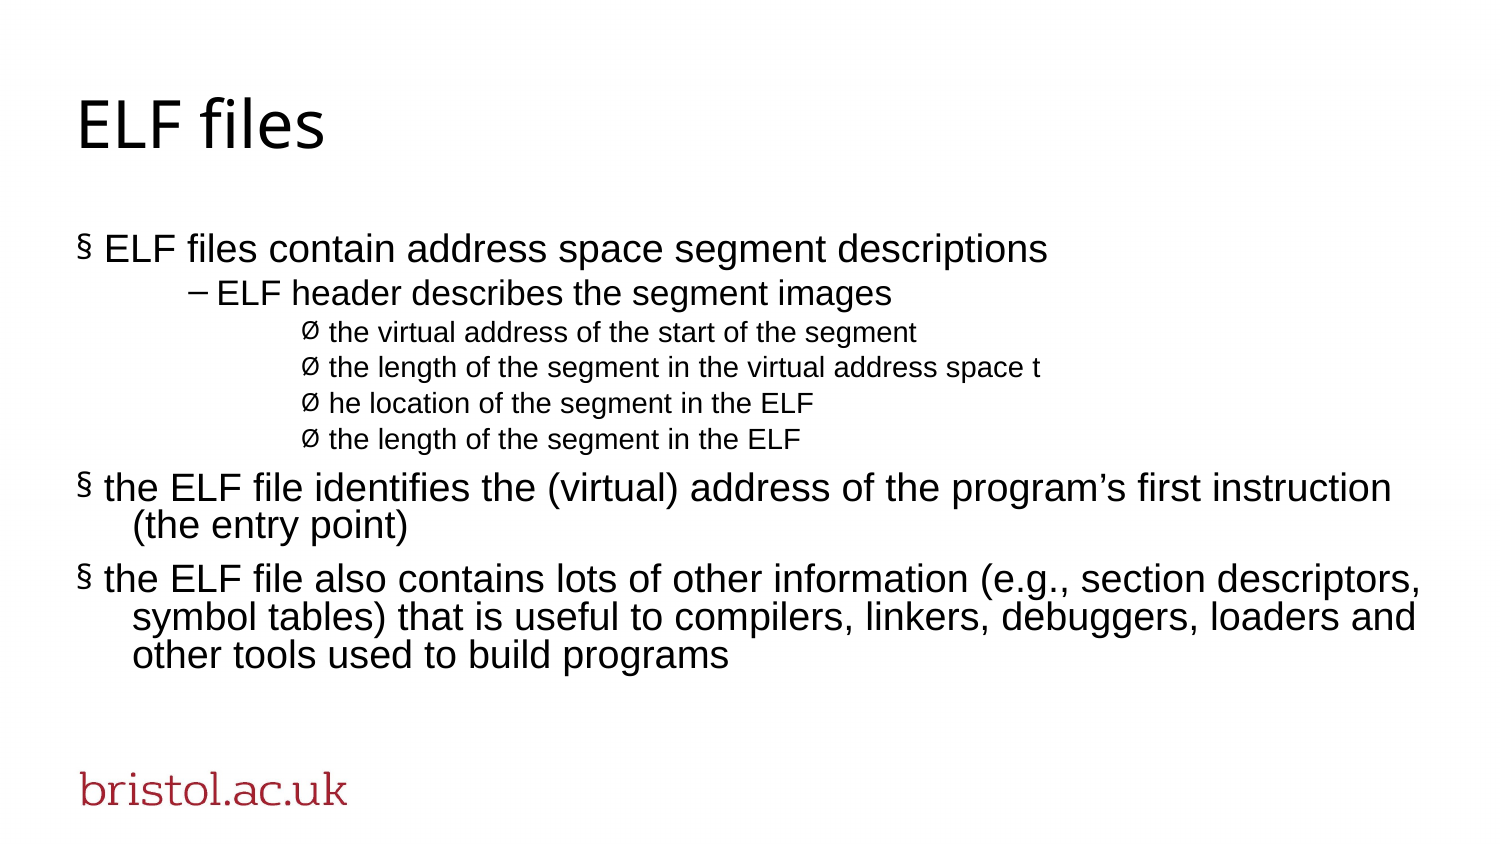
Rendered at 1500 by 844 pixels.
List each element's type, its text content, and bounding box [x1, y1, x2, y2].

list ELF files contain address space segment descriptions ELF header describes the segment images the virtual address of the start of the segment the length of the segment in the virtual address space t he location of the segment in the ELF the length of the segment in the ELF the ELF file identifies the (virtual) address of the program’s first instruction (the entry point) the ELF file also contains lots of other information (e.g., section descriptors, symbol tables) that is useful to compilers, linkers, debuggers, loaders and other tools used to build programs [60, 224, 1440, 699]
title ELF files [60, 44, 1440, 209]
